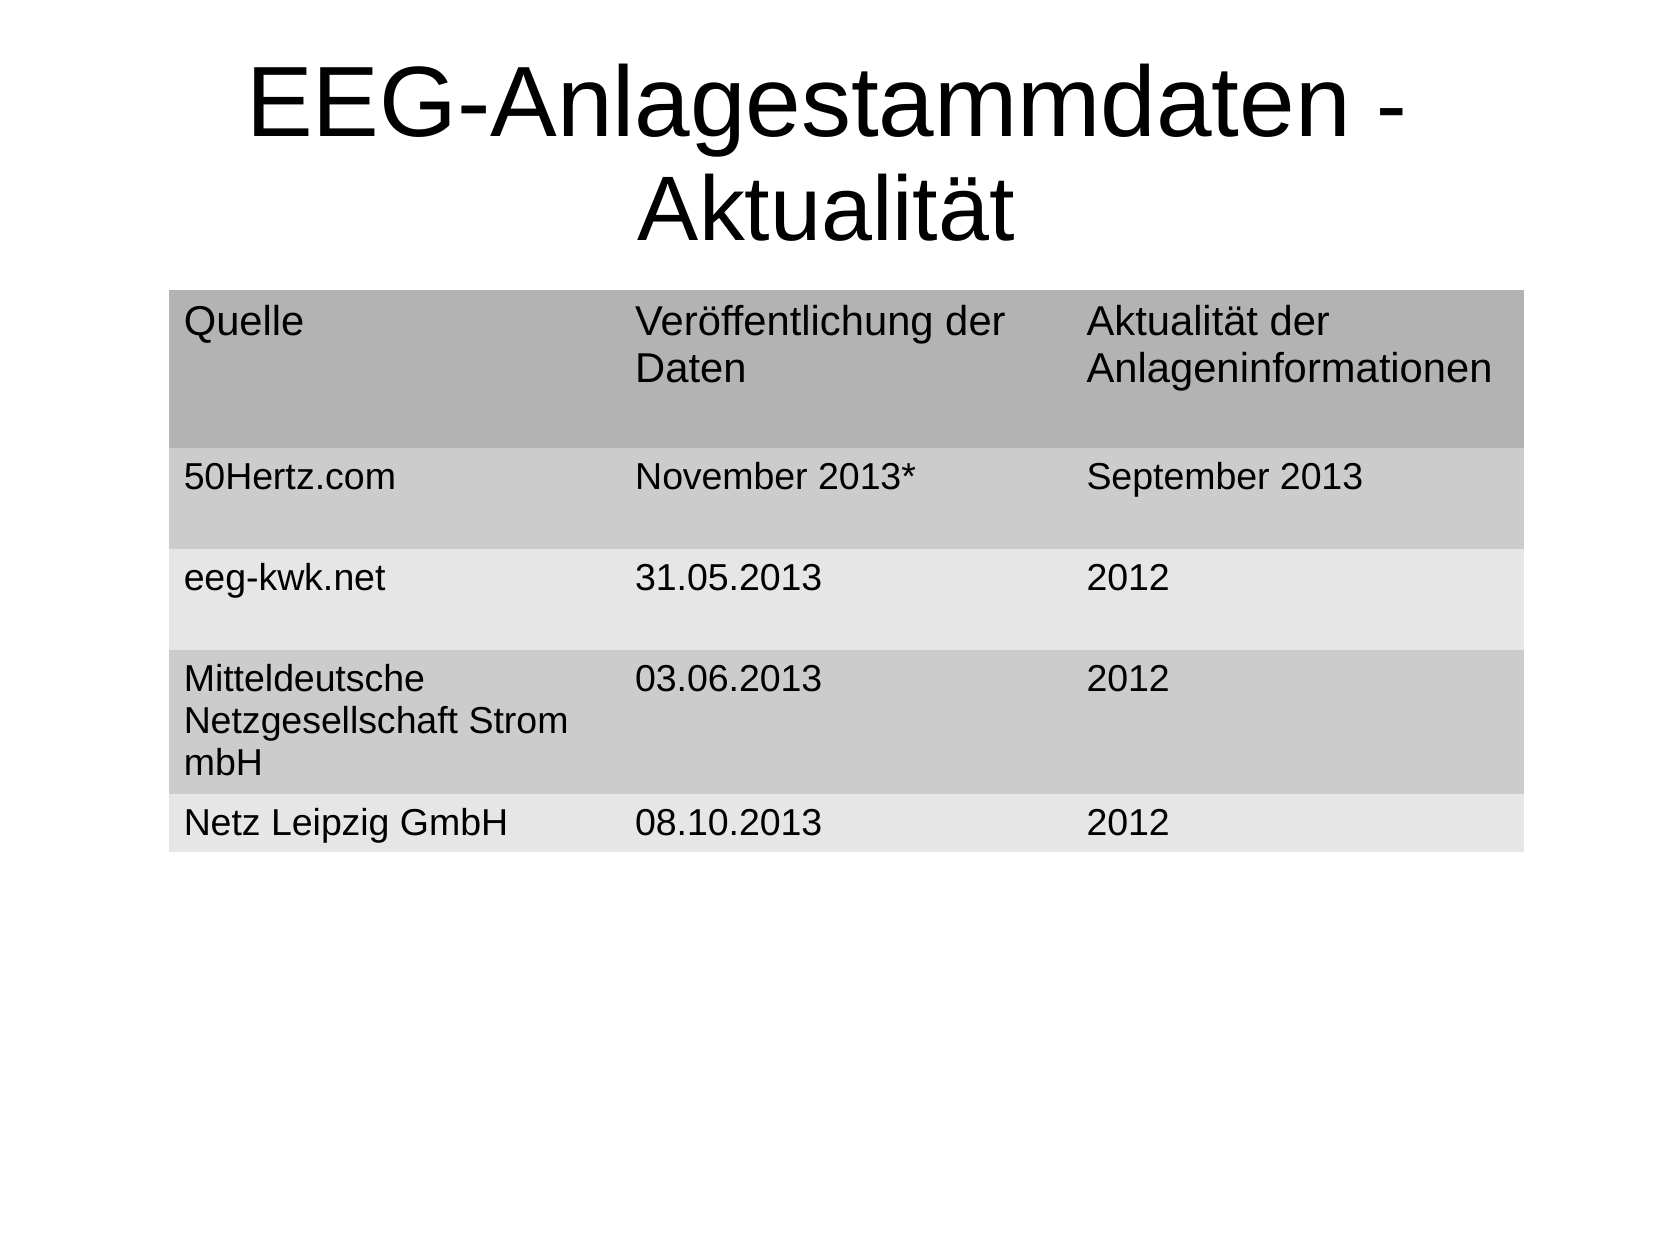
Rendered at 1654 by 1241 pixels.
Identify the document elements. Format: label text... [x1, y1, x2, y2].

table_cell Netz Leipzig GmbH [169, 794, 620, 852]
table_cell September 2013 [1072, 448, 1524, 549]
table_header Quelle [169, 290, 620, 448]
table_cell 2012 [1072, 549, 1524, 650]
table_cell Mitteldeutsche Netzgesellschaft Strom mbH [169, 650, 620, 794]
table_cell 08.10.2013 [620, 794, 1072, 852]
table_cell 2012 [1072, 794, 1524, 852]
table_header Veröffentlichung der Daten [620, 290, 1072, 448]
table_cell 50Hertz.com [169, 448, 620, 549]
table_cell 03.06.2013 [620, 650, 1072, 794]
table_header Aktualität der Anlageninformationen [1072, 290, 1524, 448]
title EEG-Anlagestammdaten - Aktualität [82, 45, 1571, 261]
table_cell November 2013* [620, 448, 1072, 549]
list [82, 290, 1571, 1123]
table_cell eeg-kwk.net [169, 549, 620, 650]
table_cell 31.05.2013 [620, 549, 1072, 650]
table_cell 2012 [1072, 650, 1524, 794]
